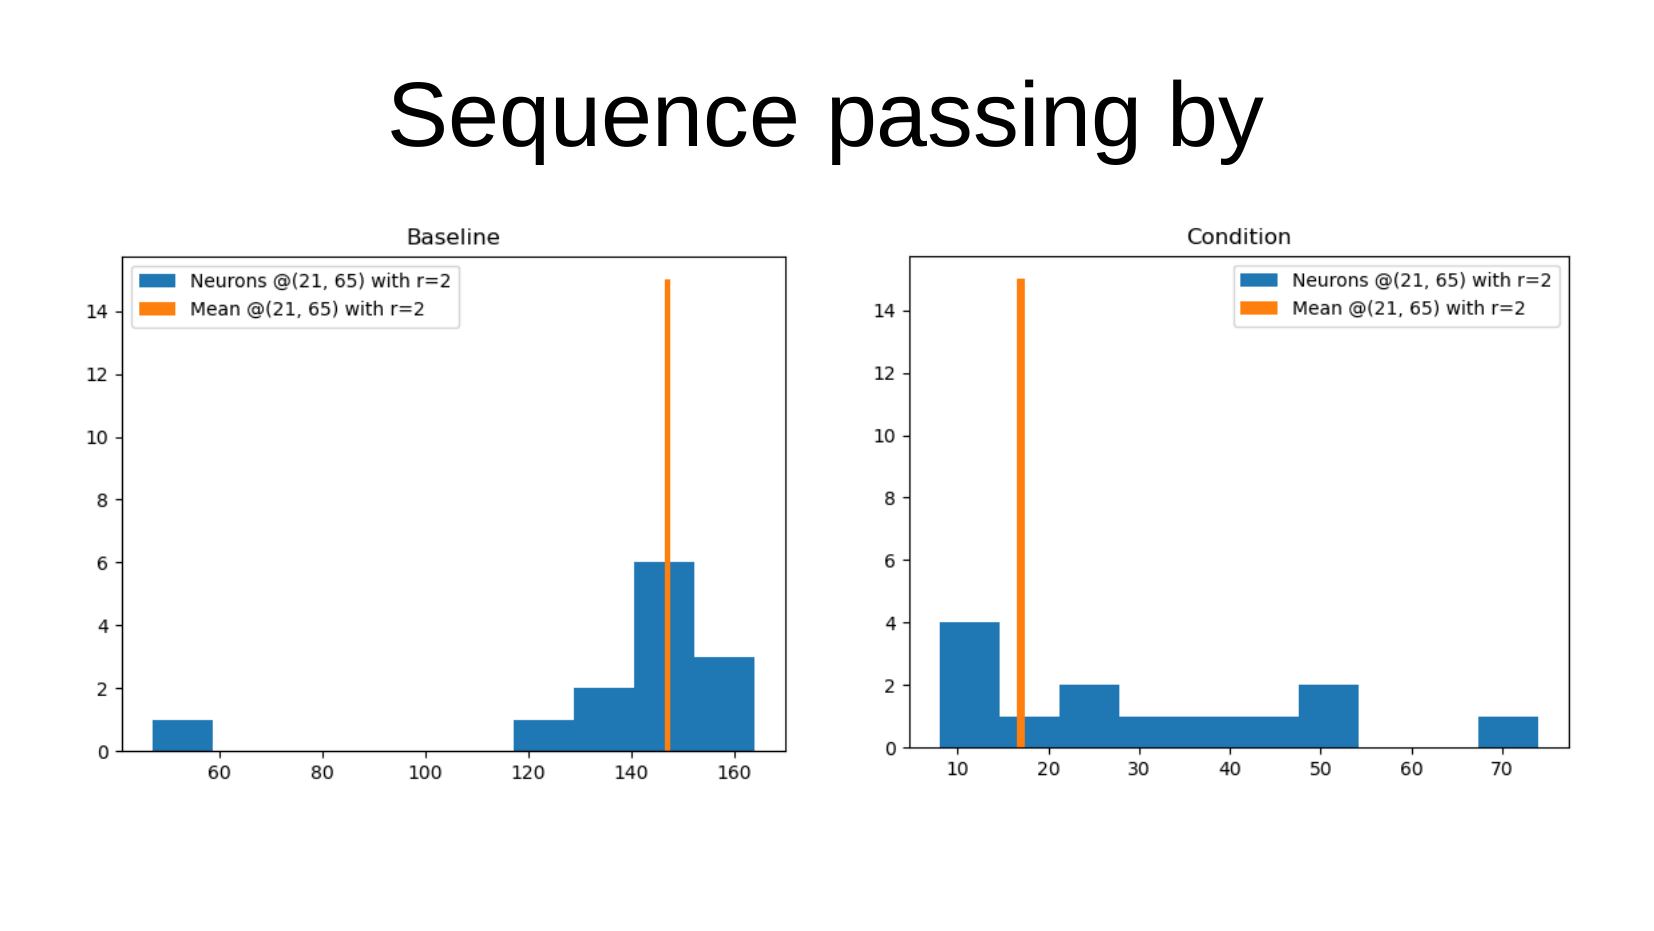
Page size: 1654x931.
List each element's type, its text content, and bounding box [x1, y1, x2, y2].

picture [15, 179, 1654, 822]
title Sequence passing by [82, 37, 1571, 179]
